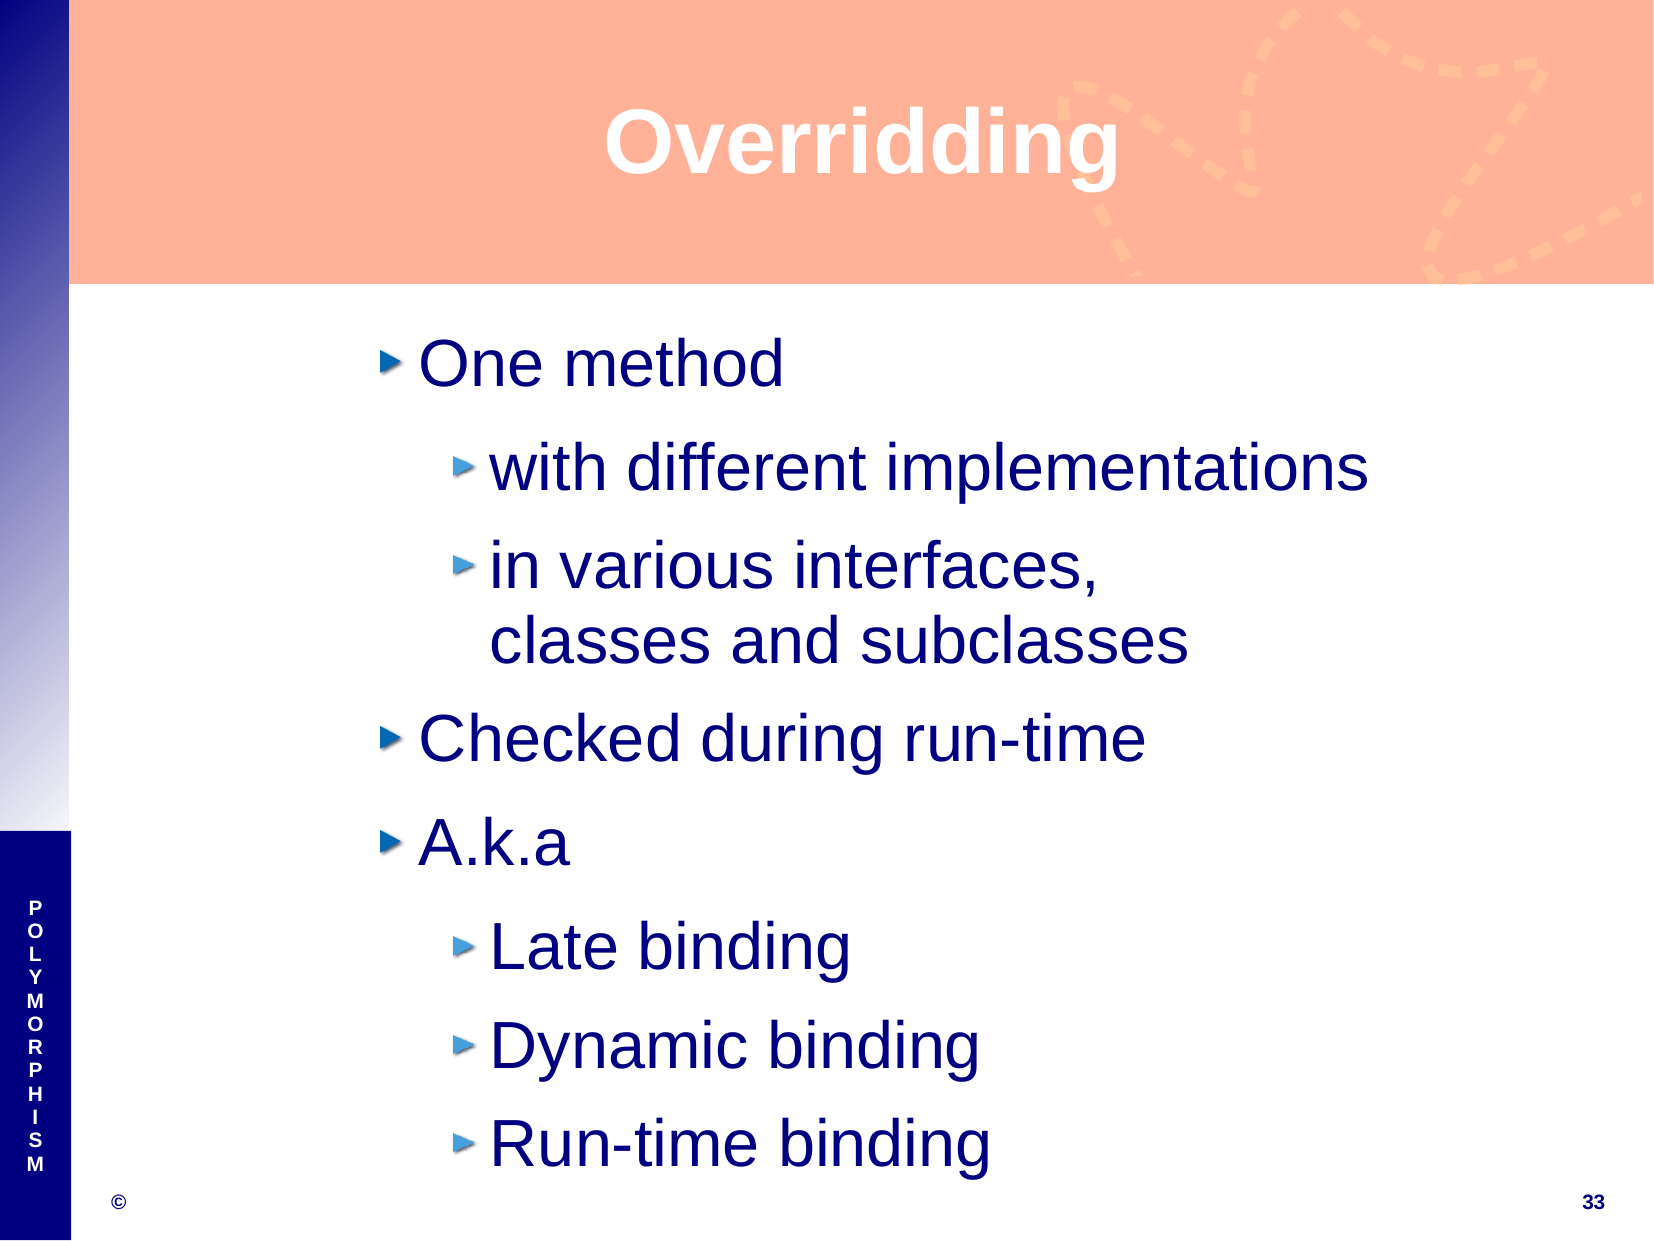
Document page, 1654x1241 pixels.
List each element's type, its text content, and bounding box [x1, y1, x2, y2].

text_box P O L Y M O R P H I S M [0, 830, 71, 1241]
title Overridding [109, 37, 1617, 246]
list One method with different implementations in various interfaces, classes and subclasses Checked during run-time A.k.a Late binding Dynamic binding Run-time binding [348, 325, 1385, 1182]
